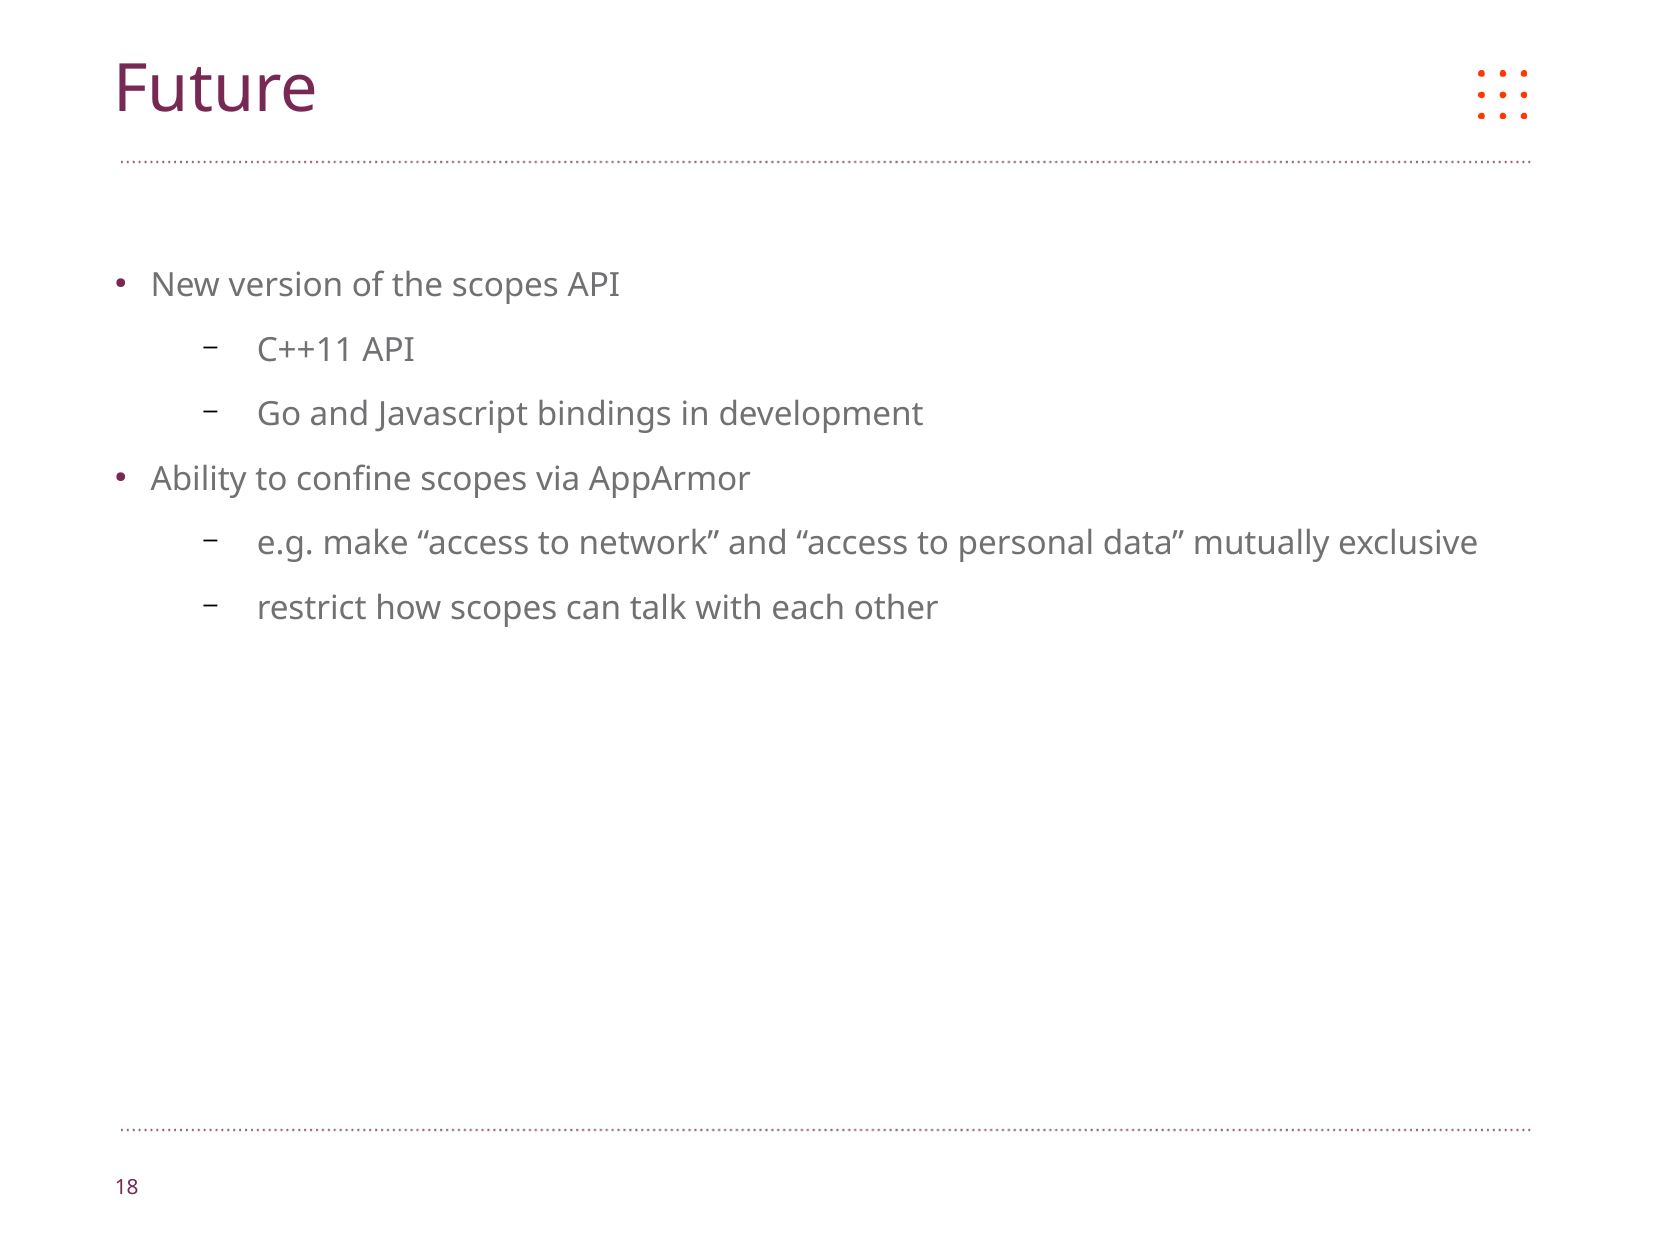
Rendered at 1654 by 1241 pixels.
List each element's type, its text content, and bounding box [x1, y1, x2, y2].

picture [1478, 70, 1527, 119]
picture [111, 1127, 1533, 1134]
picture [111, 159, 1533, 166]
list New version of the scopes API C++11 API Go and Javascript bindings in development Ability to confine scopes via AppArmor e.g. make “access to network” and “access to personal data” mutually exclusive restrict how scopes can talk with each other [115, 256, 1540, 977]
title Future [113, 48, 1382, 124]
